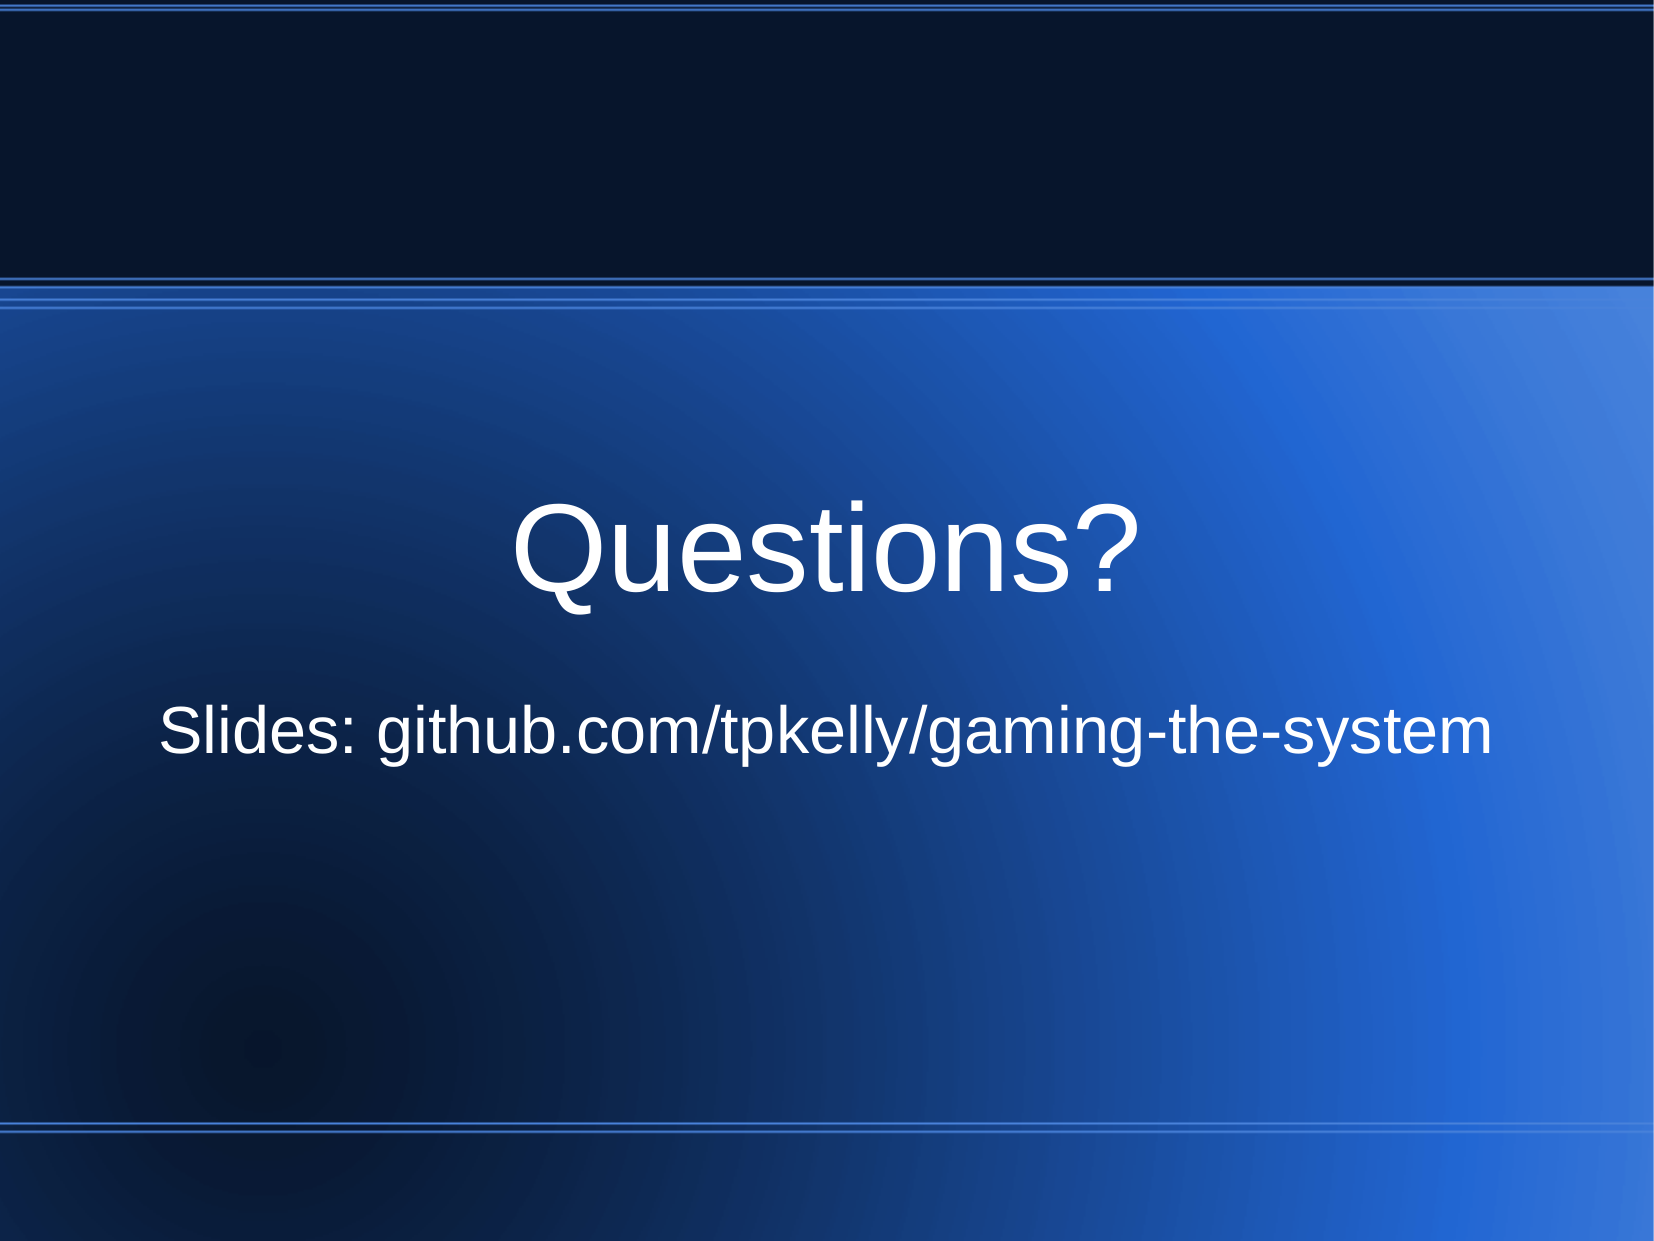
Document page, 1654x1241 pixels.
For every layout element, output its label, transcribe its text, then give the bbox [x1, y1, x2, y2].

picture [0, 0, 1654, 1241]
subtitle Questions? Slides: github.com/tpkelly/gaming-the-system [82, 49, 1571, 1058]
